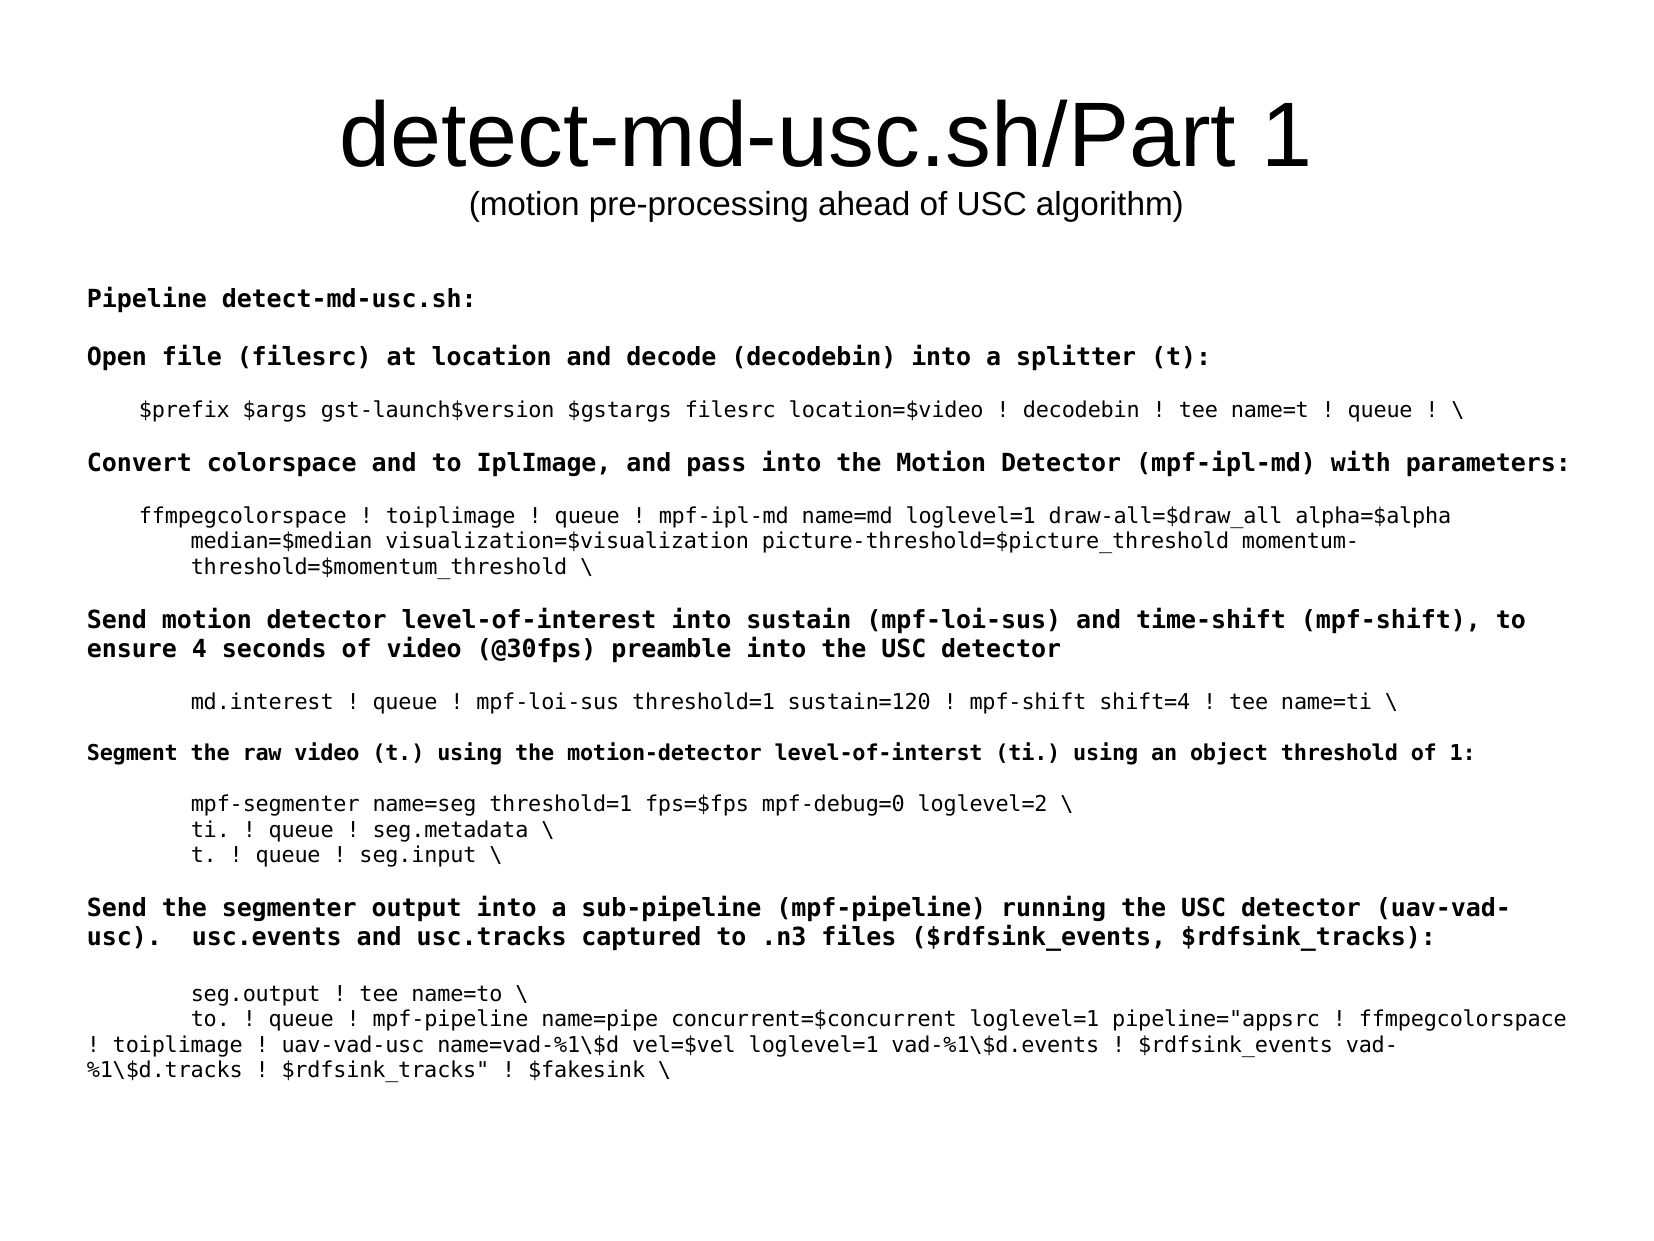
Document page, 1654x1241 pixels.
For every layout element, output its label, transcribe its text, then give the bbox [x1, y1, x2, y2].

title detect-md-usc.sh/Part 1 (motion pre-processing ahead of USC algorithm) [82, 49, 1571, 257]
subtitle Pipeline detect-md-usc.sh: Open file (filesrc) at location and decode (decodebin) into a splitter (t): $prefix $args gst-launch$version $gstargs filesrc location=$video ! decodebin ! tee name=t ! queue ! \ Convert colorspace and to IplImage, and pass into the Motion Detector (mpf-ipl-md) with parameters: ffmpegcolorspace ! toiplimage ! queue ! mpf-ipl-md name=md loglevel=1 draw-all=$draw_all alpha=$alpha median=$median visualization=$visualization picture-threshold=$picture_threshold momentum- threshold=$momentum_threshold \ Send motion detector level-of-interest into sustain (mpf-loi-sus) and time-shift (mpf-shift), to ensure 4 seconds of video (@30fps) preamble into the USC detector md.interest ! queue ! mpf-loi-sus threshold=1 sustain=120 ! mpf-shift shift=4 ! tee name=ti \ Segment the raw video (t.) using the motion-detector level-of-interst (ti.) using an object threshold of 1: mpf-segmenter name=seg threshold=1 fps=$fps mpf-debug=0 loglevel=2 \ ti. ! queue ! seg.metadata \ t. ! queue ! seg.input \ Send the segmenter output into a sub-pipeline (mpf-pipeline) running the USC detector (uav-vad-usc). usc.events and usc.tracks captured to .n3 files ($rdfsink_events, $rdfsink_tracks): seg.output ! tee name=to \ to. ! queue ! mpf-pipeline name=pipe concurrent=$concurrent loglevel=1 pipeline="appsrc ! ffmpegcolorspace ! toiplimage ! uav-vad-usc name=vad-%1\$d vel=$vel loglevel=1 vad-%1\$d.events ! $rdfsink_events vad-%1\$d.tracks ! $rdfsink_tracks" ! $fakesink \ [86, 283, 1576, 1186]
